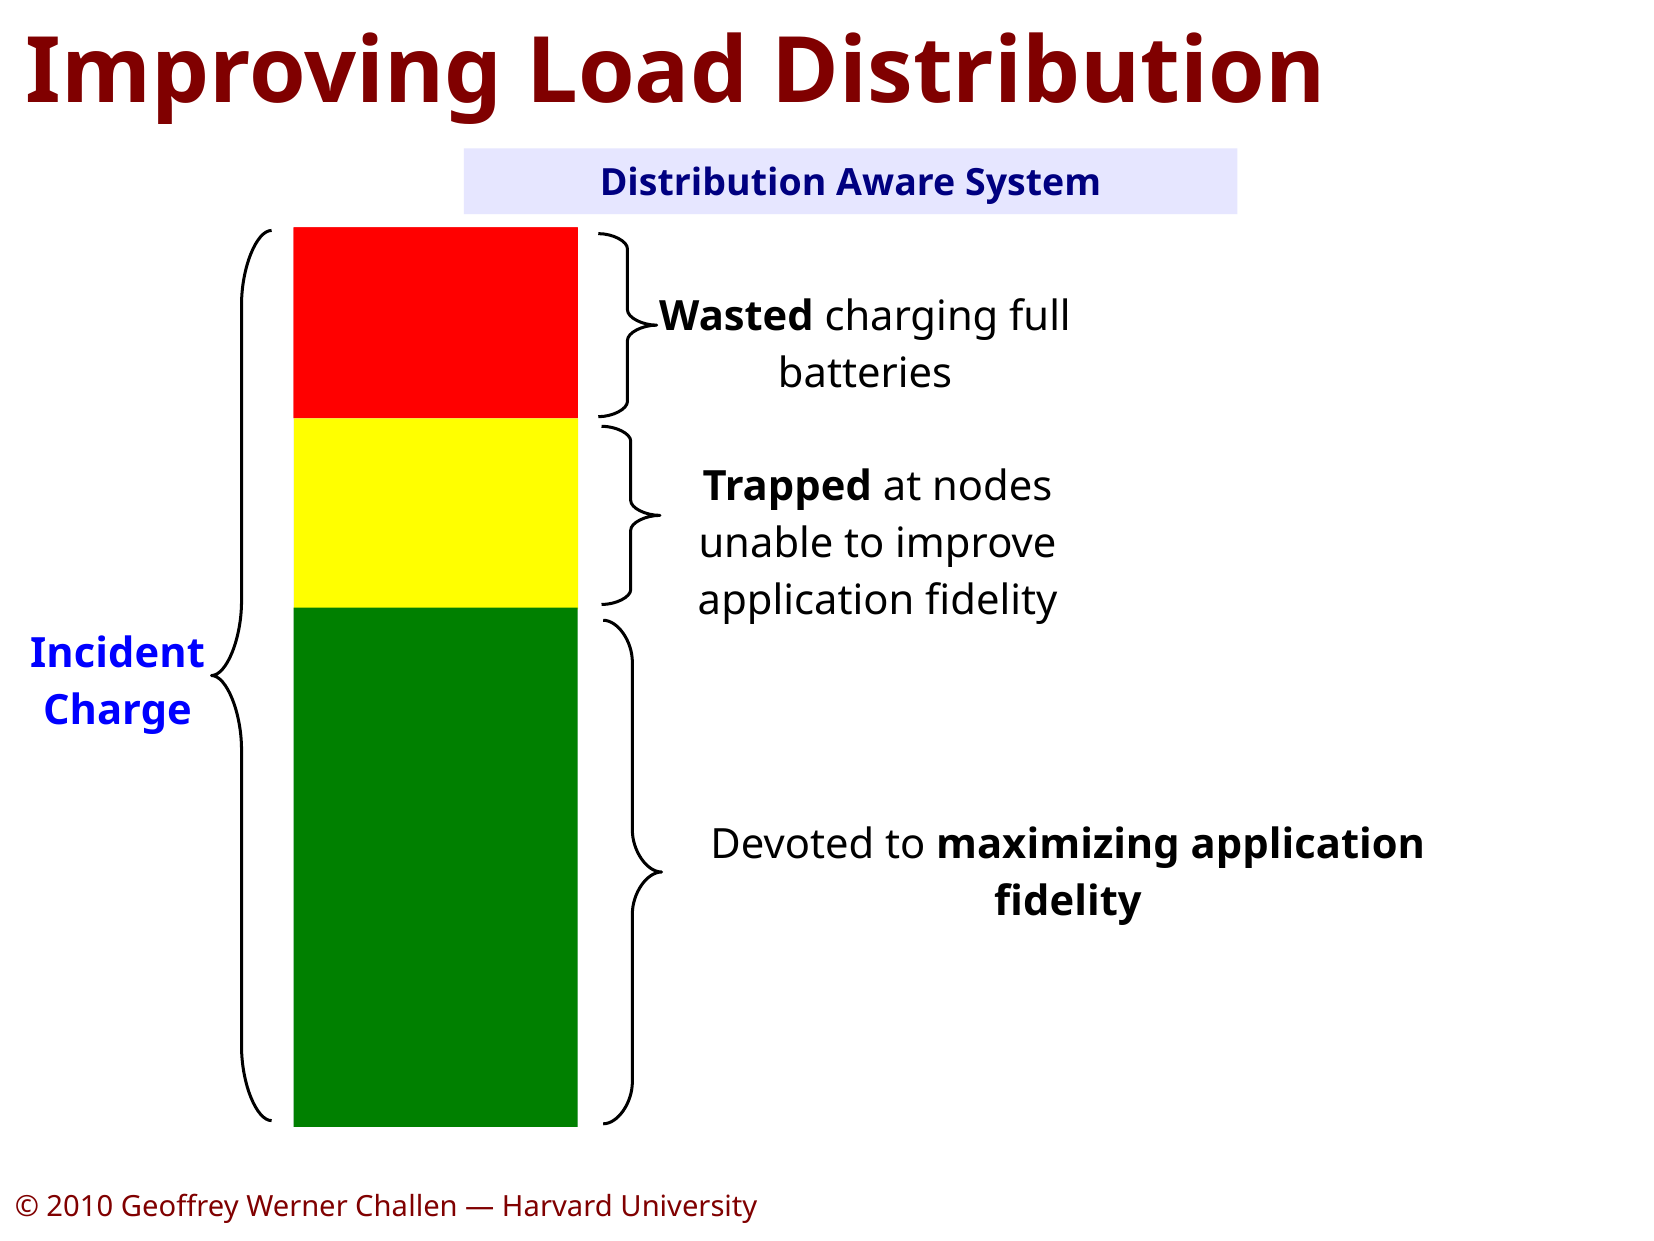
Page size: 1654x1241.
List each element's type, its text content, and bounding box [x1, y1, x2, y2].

text_box Incident Charge [0, 615, 236, 729]
text_box Devoted to maximizing application fidelity [663, 806, 1473, 925]
text_box Wasted charging full batteries [634, 277, 1096, 391]
text_box Trapped at nodes unable to improve application fidelity [647, 448, 1108, 611]
title Improving Load Distribution [25, 12, 1438, 121]
text_box Distribution Aware System [463, 148, 1238, 208]
text_box [293, 227, 579, 1127]
